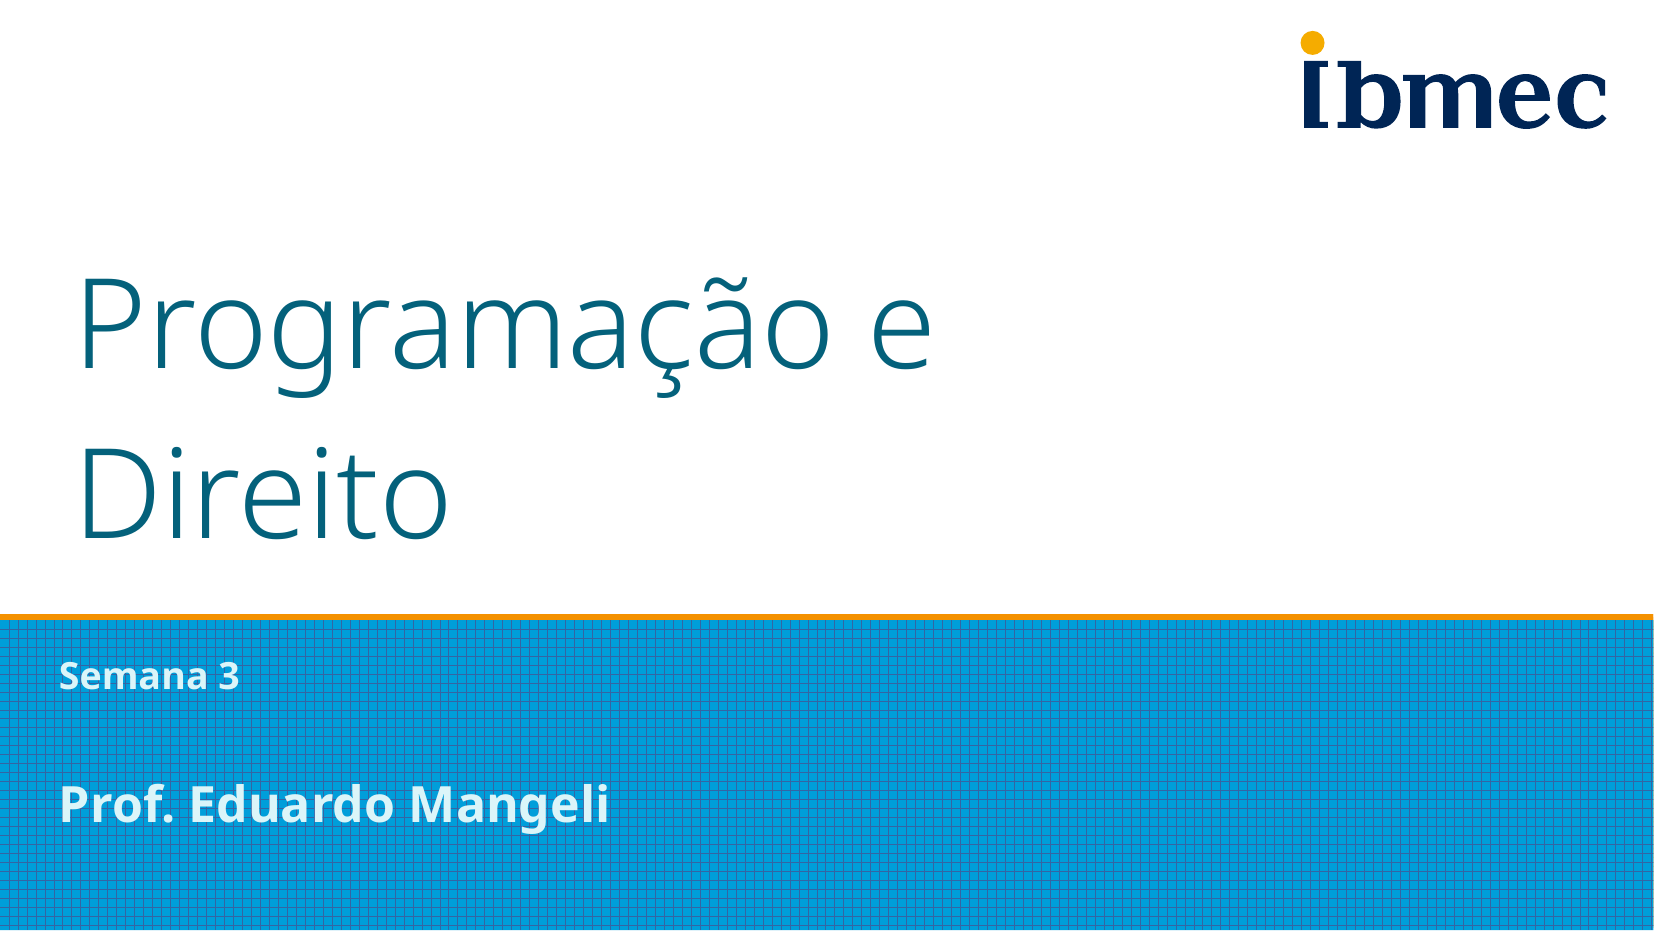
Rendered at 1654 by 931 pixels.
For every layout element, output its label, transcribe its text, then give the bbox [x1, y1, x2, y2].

picture [1299, 29, 1610, 131]
title Programação e Direito [73, 44, 1551, 576]
subtitle Semana 3 Prof. Eduardo Mangeli [59, 649, 1595, 873]
